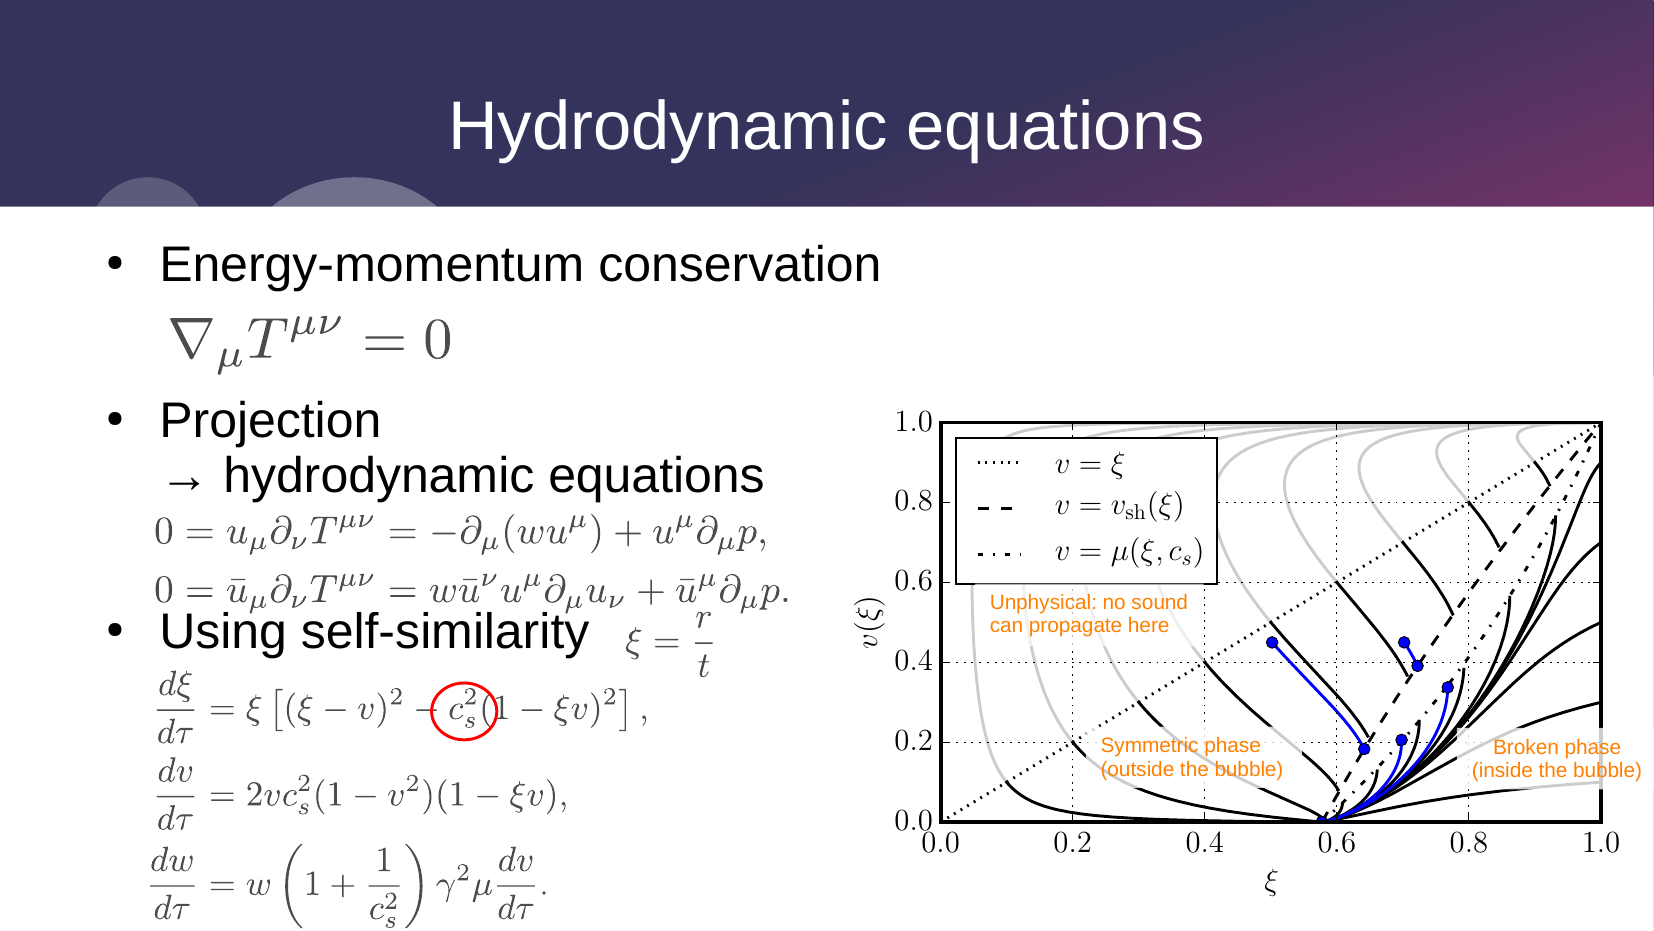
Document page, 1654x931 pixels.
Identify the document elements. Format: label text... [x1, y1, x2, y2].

text_box Broken phase (inside the bubble) [1456, 727, 1654, 790]
text_box Symmetric phase (outside the bubble) [1085, 726, 1302, 788]
text_box [170, 315, 451, 376]
text_box Unphysical: no sound can propagate here [975, 583, 1204, 647]
title Hydrodynamic equations [88, 44, 1565, 207]
text_box [150, 514, 788, 929]
list Energy-momentum conservation Projection → hydrodynamic equations Using self-similarity [88, 236, 1565, 827]
picture [820, 375, 1654, 931]
